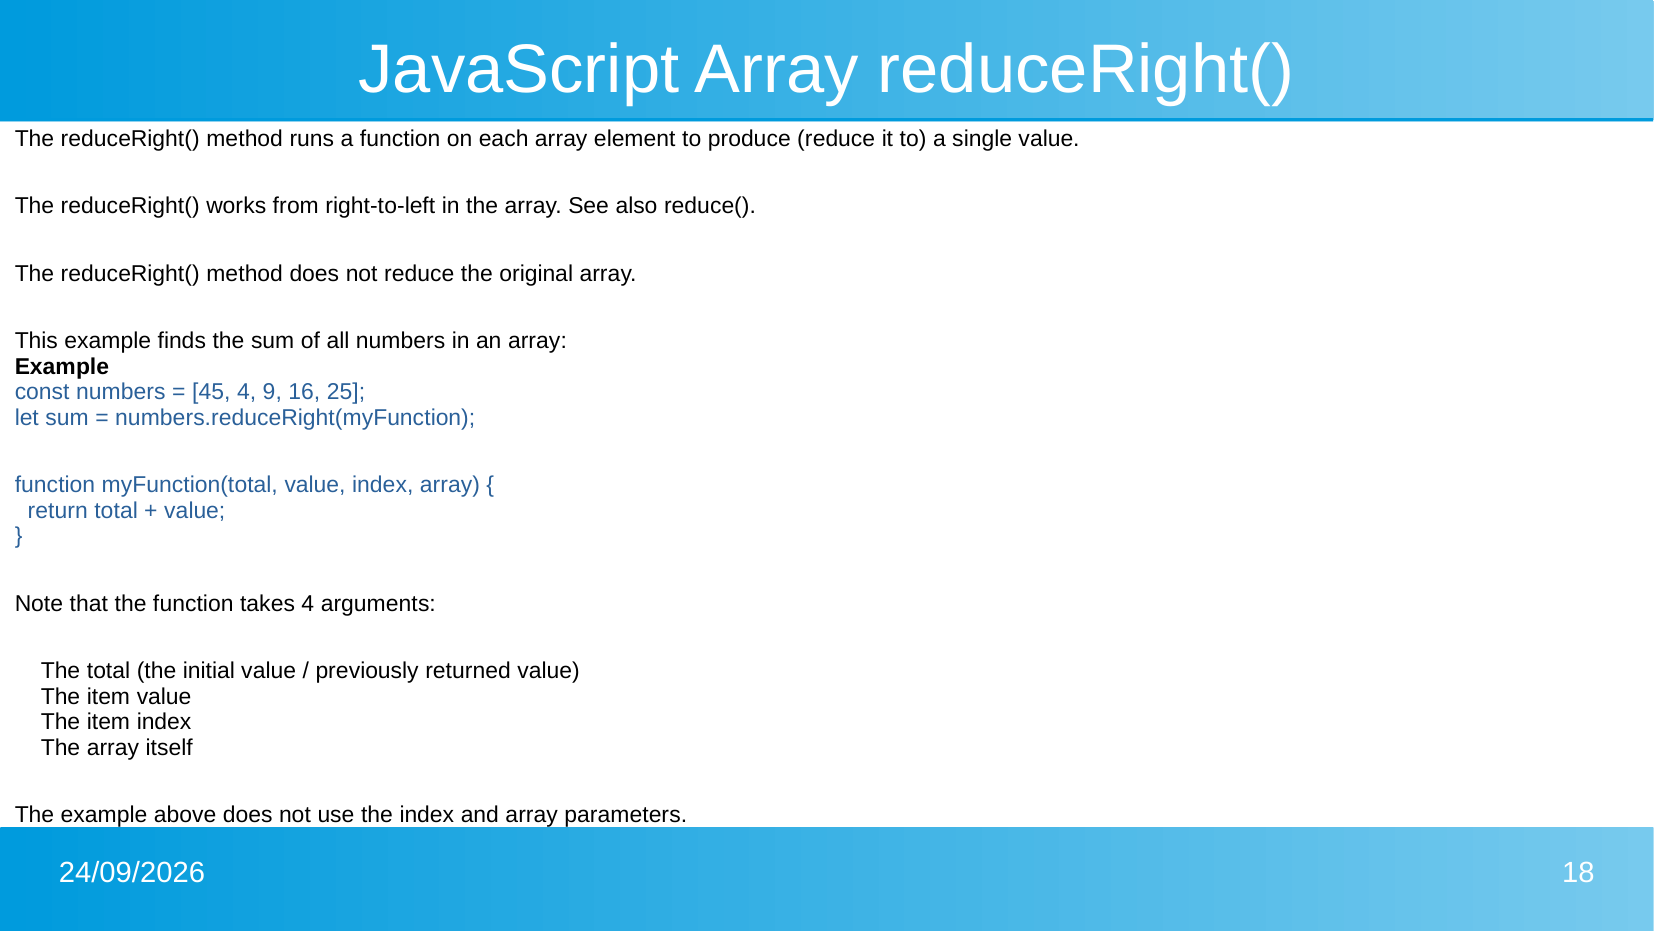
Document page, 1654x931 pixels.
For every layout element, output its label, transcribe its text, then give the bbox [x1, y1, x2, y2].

title JavaScript Array reduceRight() [59, 29, 1595, 108]
text_box The reduceRight() method runs a function on each array element to produce (reduce it to) a single value. The reduceRight() works from right-to-left in the array. See also reduce(). The reduceRight() method does not reduce the original array. This example finds the sum of all numbers in an array: Example const numbers = [45, 4, 9, 16, 25]; let sum = numbers.reduceRight(myFunction); function myFunction(total, value, index, array) { return total + value; } Note that the function takes 4 arguments: The total (the initial value / previously returned value) The item value The item index The array itself The example above does not use the index and array parameters. [0, 118, 1654, 836]
